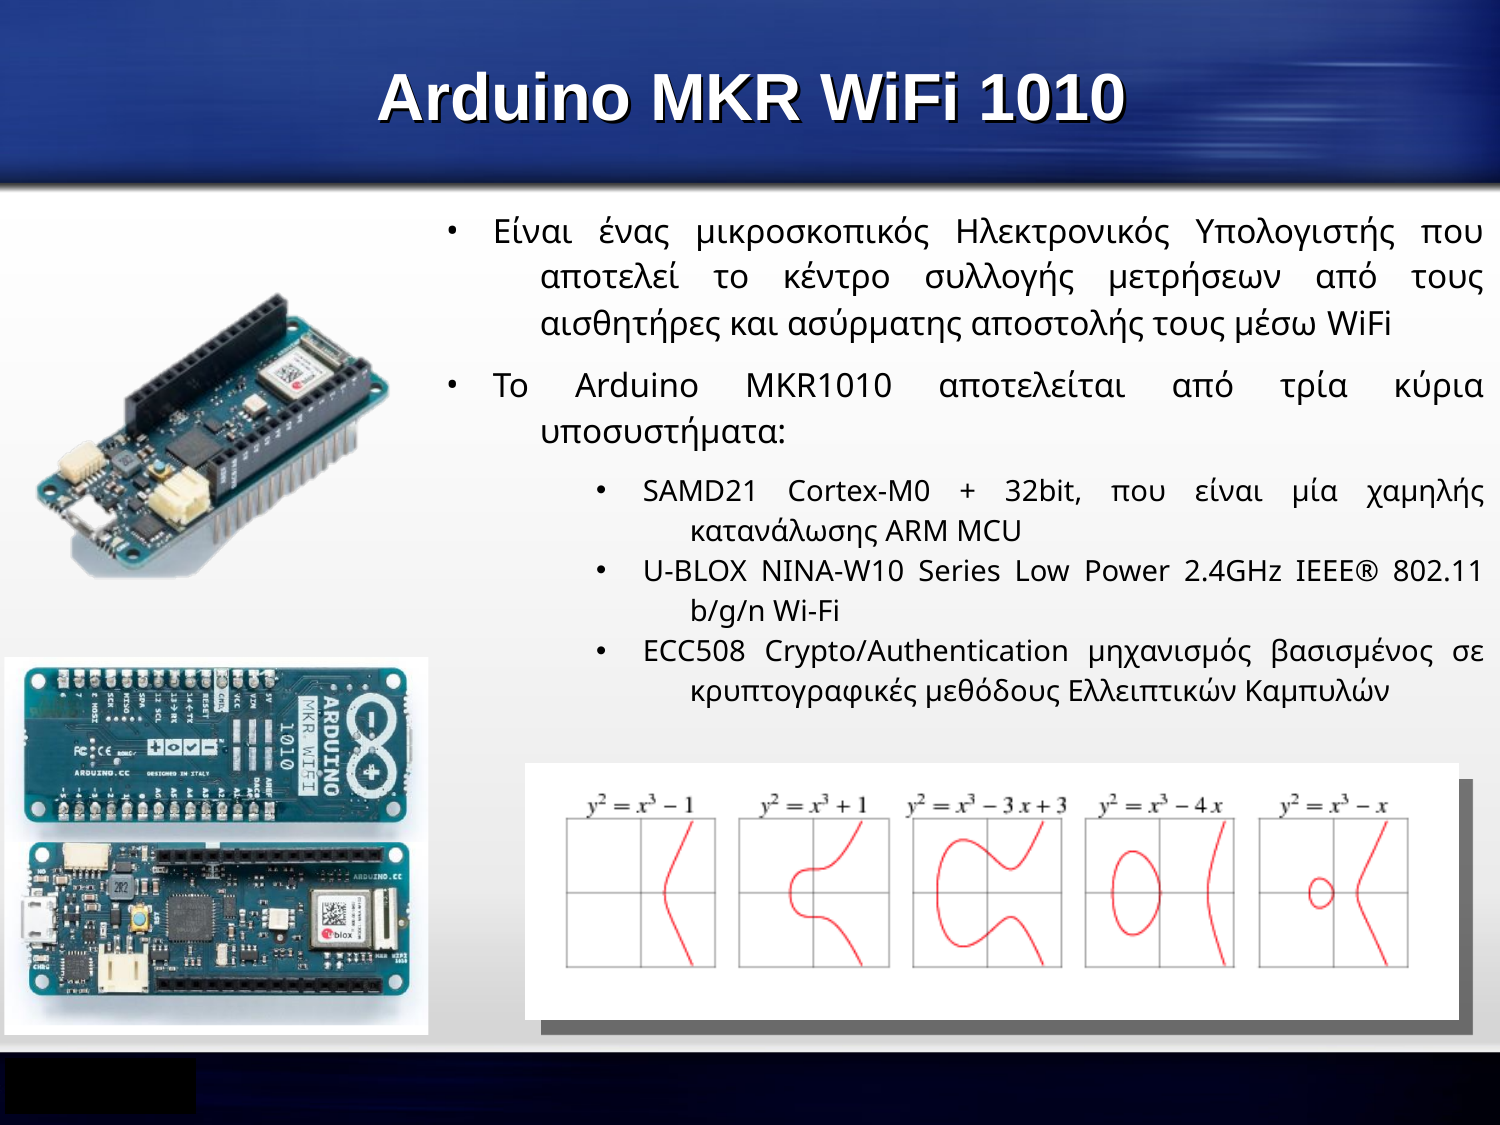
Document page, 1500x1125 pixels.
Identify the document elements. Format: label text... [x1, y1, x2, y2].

title Arduino MKR WiFi 1010 [76, 0, 1427, 188]
picture [0, 280, 426, 601]
picture [525, 763, 1459, 1020]
text_box [6, 1059, 195, 1113]
text_box Είναι ένας μικροσκοπικός Ηλεκτρονικός Υπολογιστής που αποτελεί το κέντρο συλλογής μετρήσεων από τους αισθητήρες και ασύρματης αποστολής τους μέσω WiFi Το Arduino MKR1010 αποτελείται από τρία κύρια υποσυστήματα: SAMD21 Cortex-M0 + 32bit, που είναι μία χαμηλής κατανάλωσης ARM MCU U-BLOX NINA-W10 Series Low Power 2.4GHz IEEE® 802.11 b/g/n Wi-Fi ECC508 Crypto/Authentication μηχανισμός βασισμένος σε κρυπτογραφικές μεθόδους Ελλειπτικών Καμπυλών [431, 196, 1500, 715]
picture [4, 657, 429, 1035]
